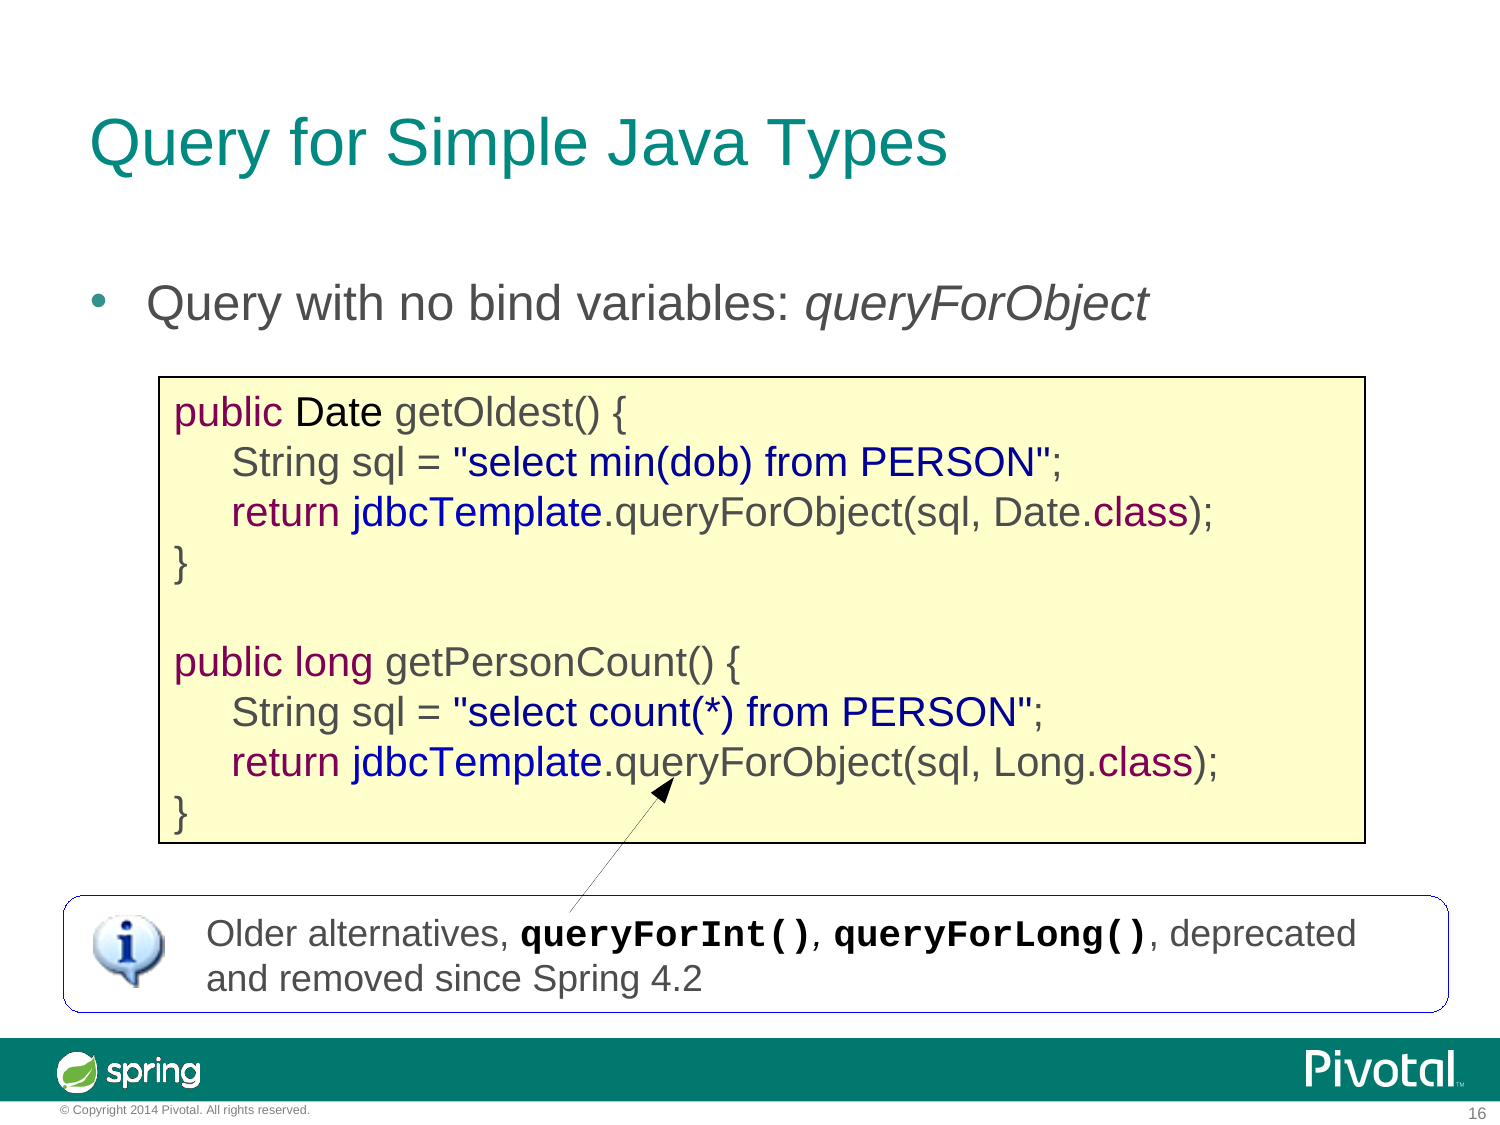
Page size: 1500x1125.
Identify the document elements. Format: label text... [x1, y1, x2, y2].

text_box Older alternatives, queryForInt(), queryForLong(), deprecated and removed since Spring 4.2 [191, 901, 1440, 1007]
text_box public Date getOldest() { String sql = "select min(dob) from PERSON"; return jdbcTemplate.queryForObject(sql, Date.class); } public long getPersonCount() { String sql = "select count(*) from PERSON"; return jdbcTemplate.queryForObject(sql, Long.class); } [159, 377, 1366, 843]
picture [32, 1041, 210, 1103]
text_box [63, 895, 1449, 1013]
picture [1306, 1050, 1464, 1087]
title Query for Simple Java Types [75, 45, 1426, 233]
picture [93, 915, 165, 988]
list Query with no bind variables: queryForObject [75, 262, 1426, 896]
